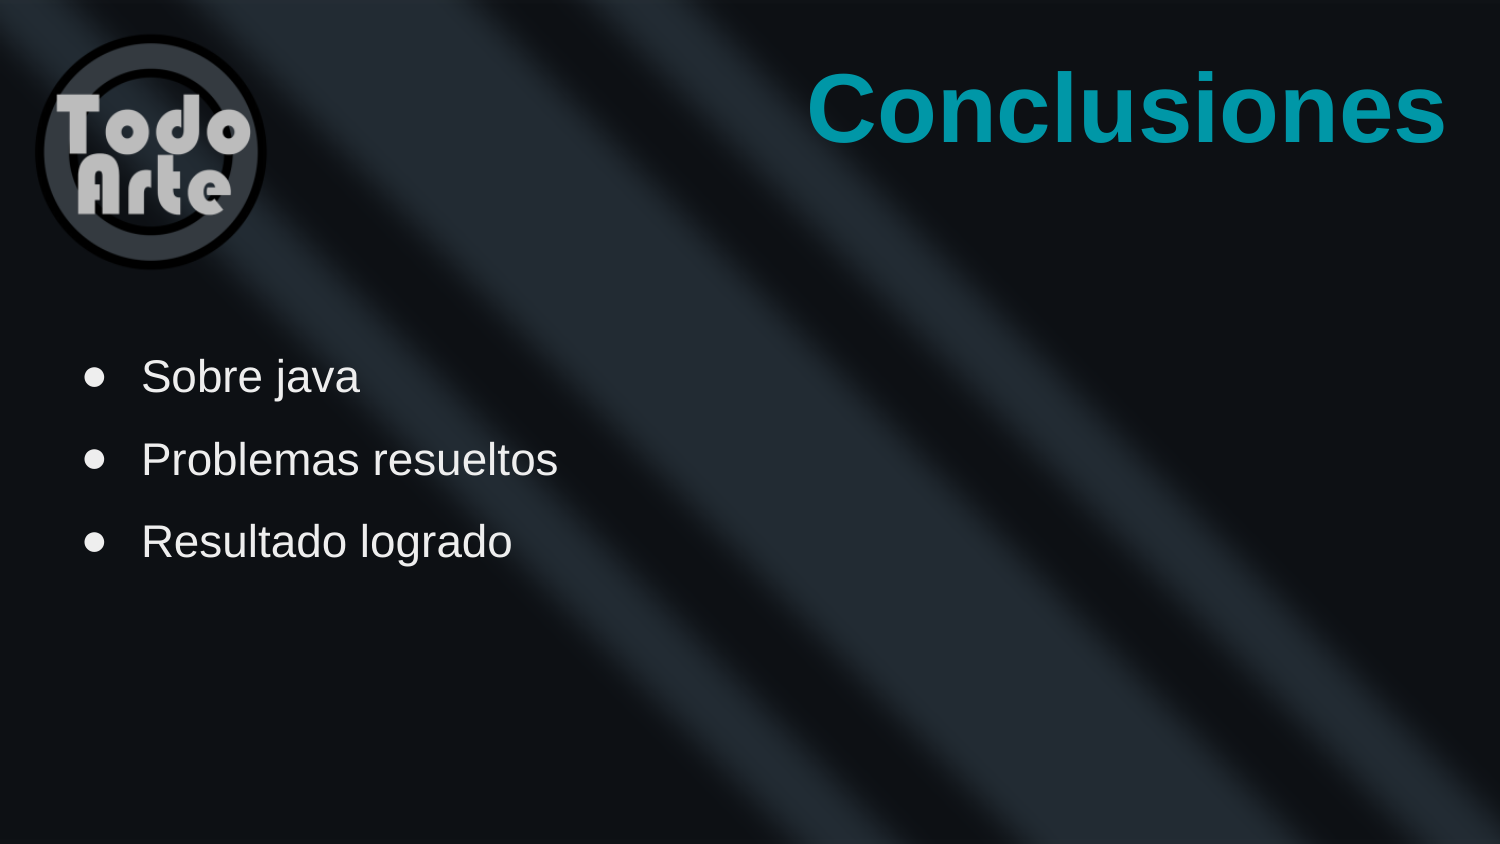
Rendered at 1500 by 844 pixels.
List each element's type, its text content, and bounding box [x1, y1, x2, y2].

title Conclusiones [255, 29, 1464, 160]
text_box Sobre java Problemas resueltos Resultado logrado [51, 304, 1449, 803]
picture [0, 0, 1500, 844]
